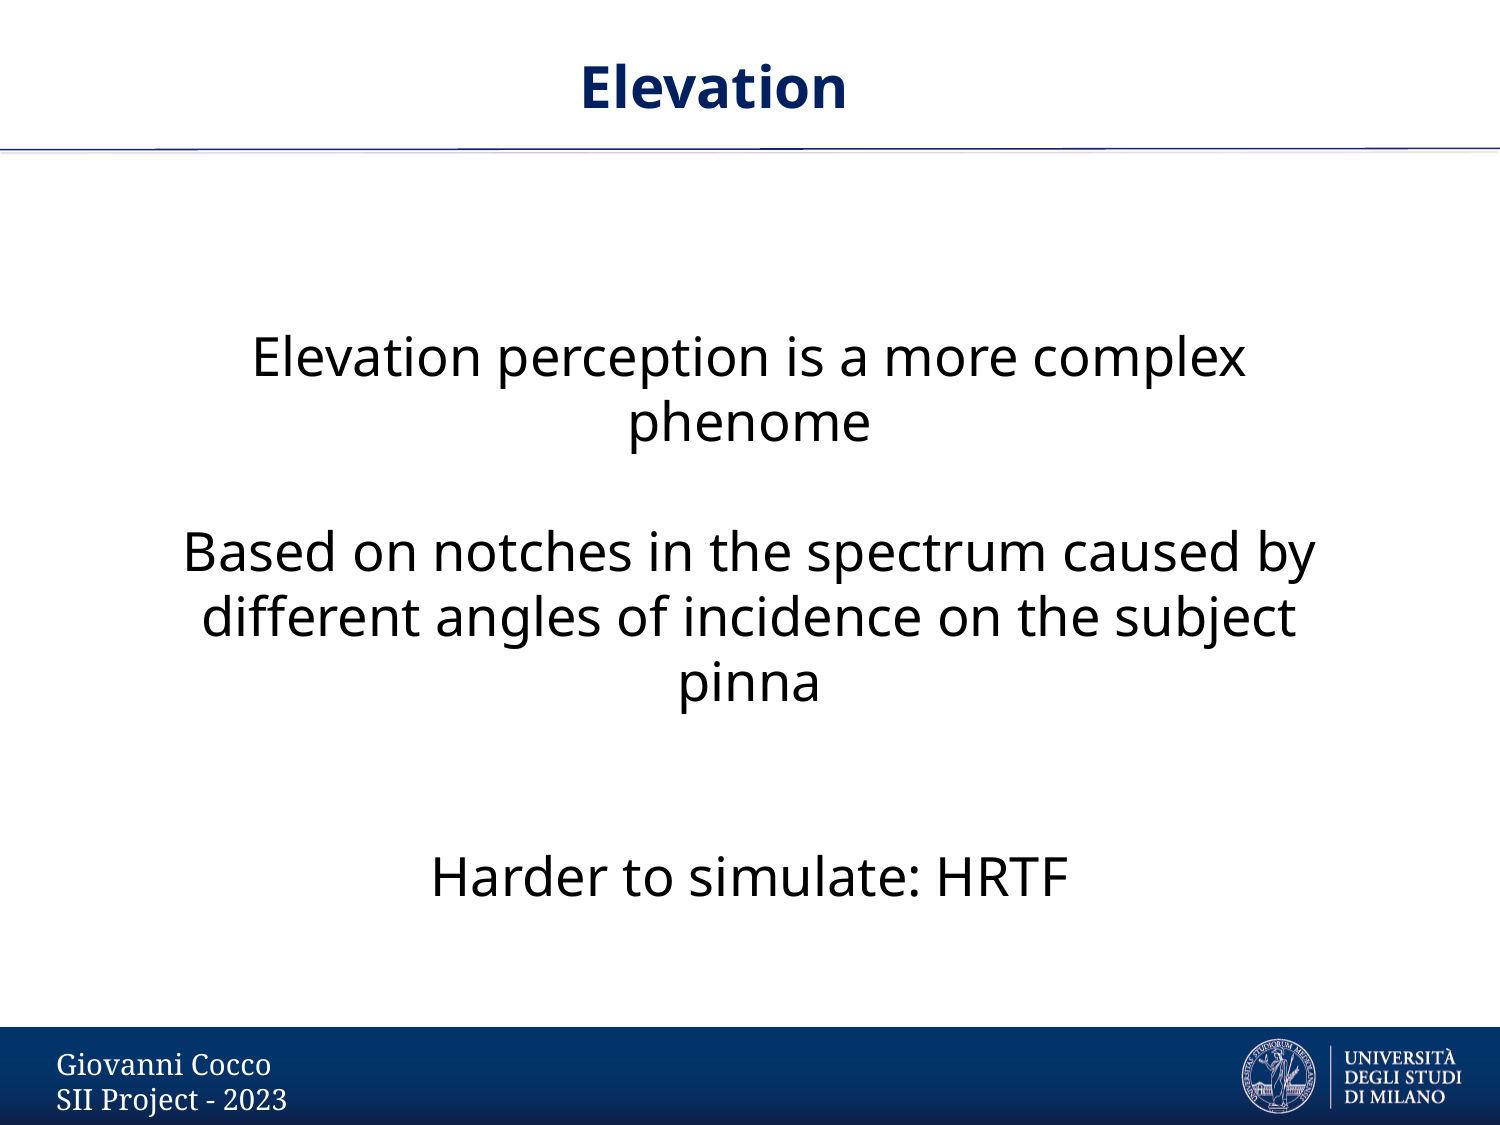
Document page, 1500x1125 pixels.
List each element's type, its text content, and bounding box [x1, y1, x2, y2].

picture [0, 1027, 1500, 1125]
picture [242, 1091, 250, 1109]
picture [107, 1091, 113, 1101]
text_box Elevation perception is a more complex phenome Based on notches in the spectrum caused by different angles of incidence on the subject pinna Harder to simulate: HRTF [112, 315, 1388, 1090]
text_box Elevation [29, 43, 1400, 128]
